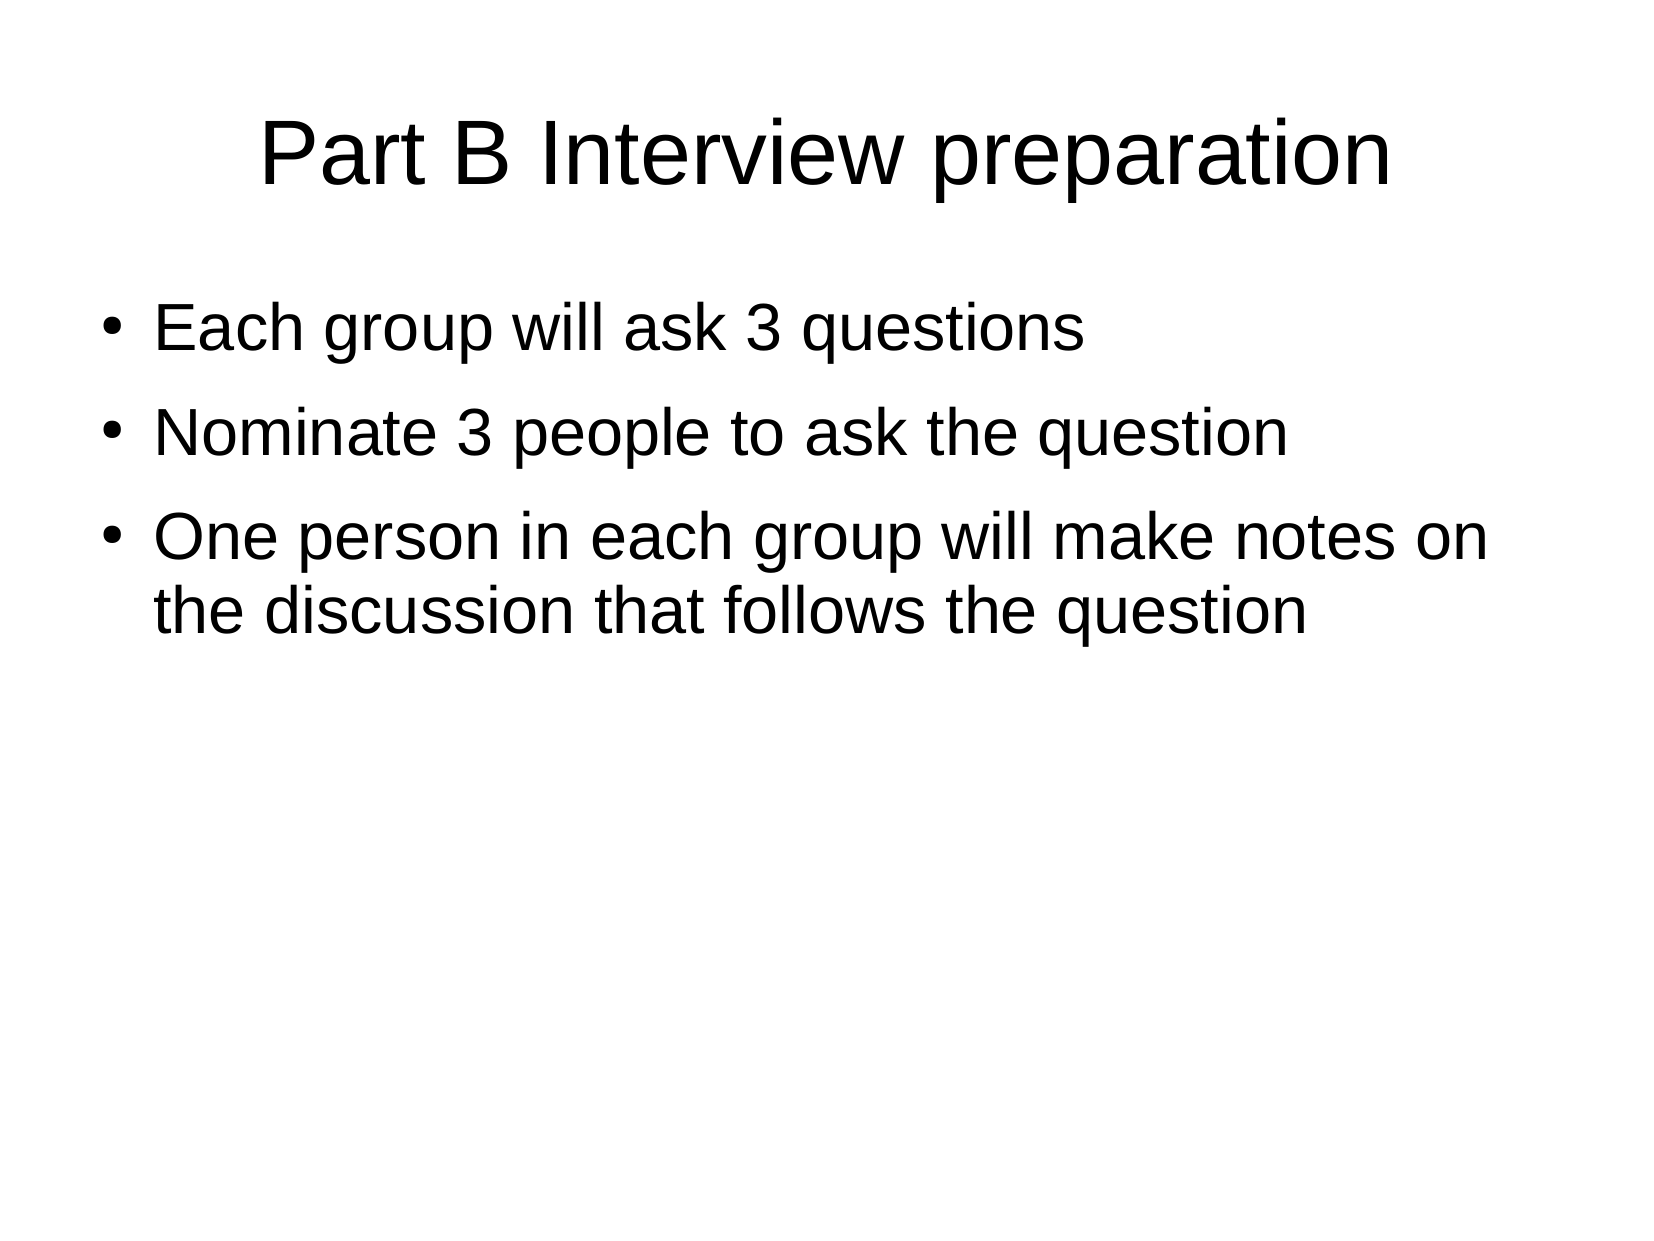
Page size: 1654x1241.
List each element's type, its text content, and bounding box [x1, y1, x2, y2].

list Each group will ask 3 questions Nominate 3 people to ask the question One person in each group will make notes on the discussion that follows the question [82, 290, 1571, 1010]
title Part B Interview preparation [82, 49, 1571, 257]
